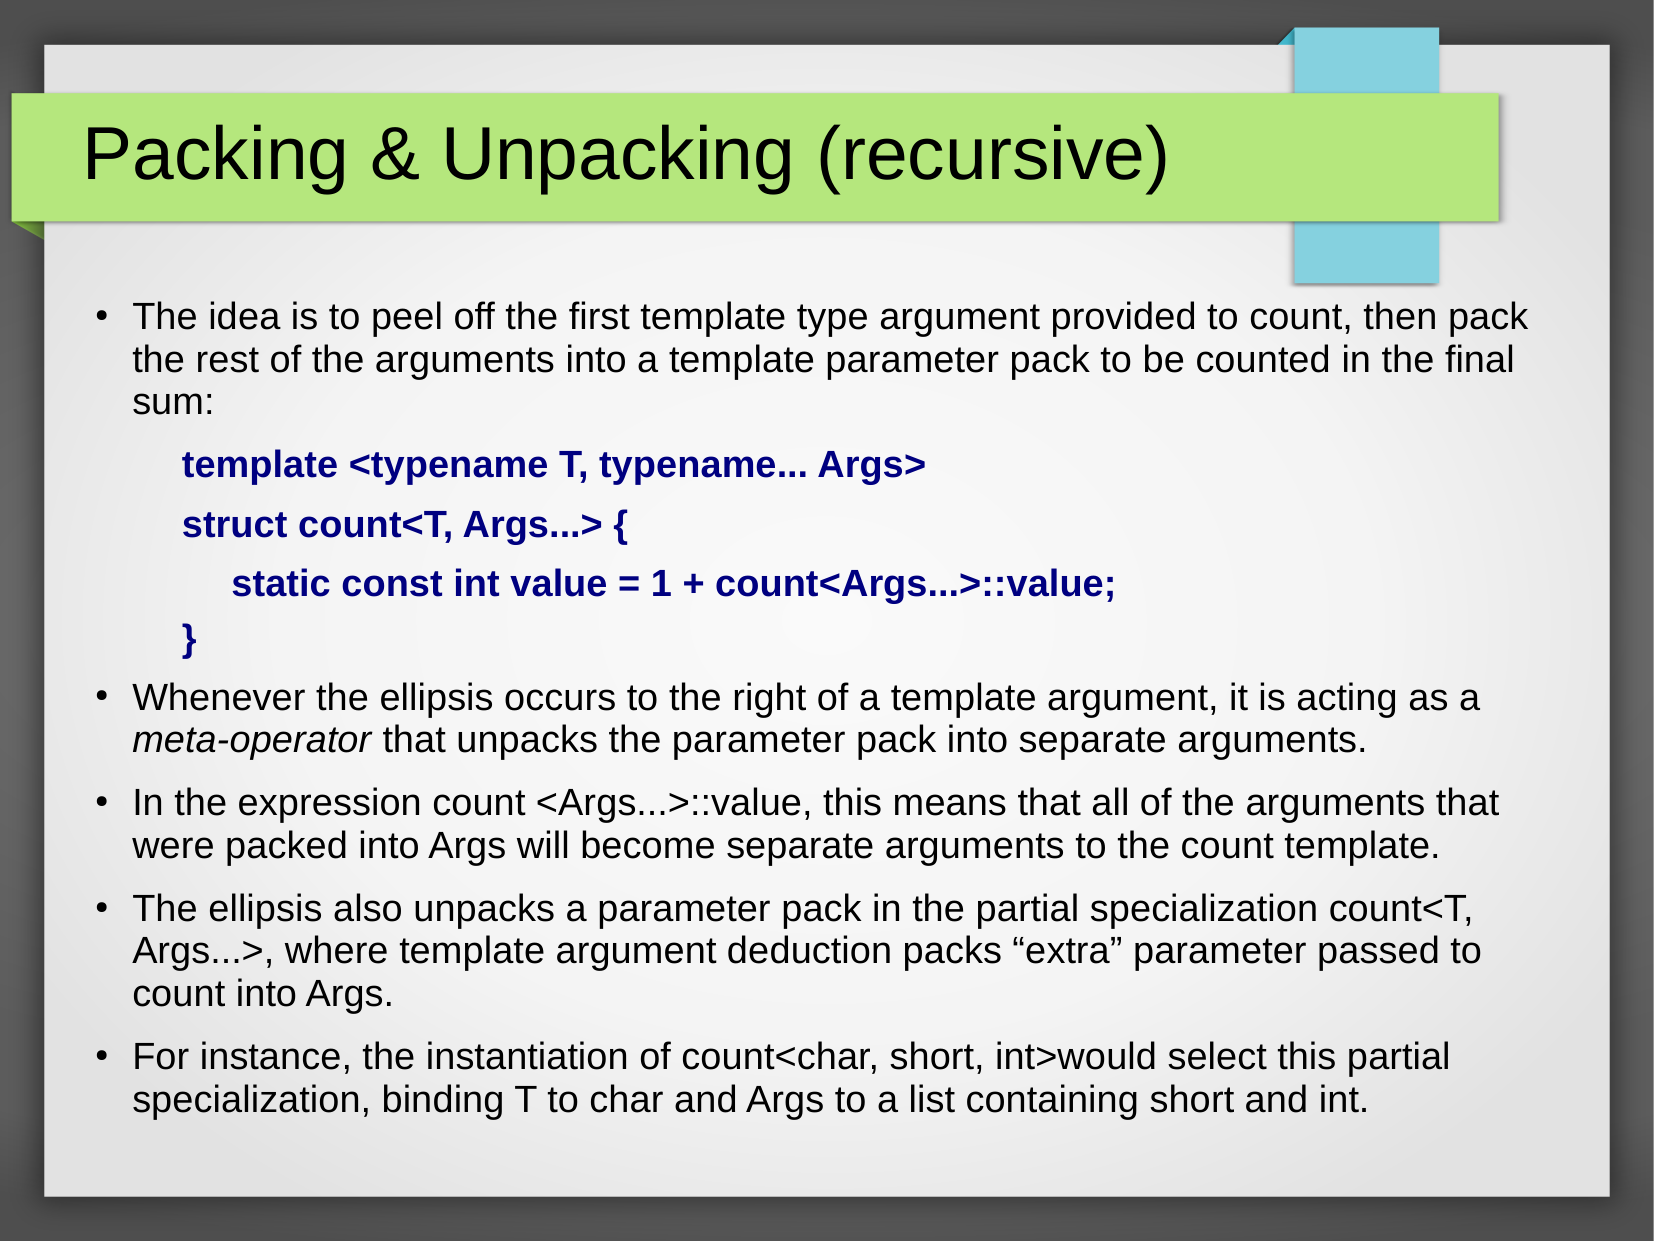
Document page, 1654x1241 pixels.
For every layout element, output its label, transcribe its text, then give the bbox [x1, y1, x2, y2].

list The idea is to peel off the first template type argument provided to count, then pack the rest of the arguments into a template parameter pack to be counted in the final sum: template <typename T, typename... Args> struct count<T, Args...> { static const int value = 1 + count<Args...>::value; } Whenever the ellipsis occurs to the right of a template argument, it is acting as a meta-operator that unpacks the parameter pack into separate arguments. In the expression count <Args...>::value, this means that all of the arguments that were packed into Args will become separate arguments to the count template. The ellipsis also unpacks a parameter pack in the partial specialization count<T, Args...>, where template argument deduction packs “extra” parameter passed to count into Args. For instance, the instantiation of count<char, short, int>would select this partial specialization, binding T to char and Args to a list containing short and int. [82, 295, 1571, 1130]
title Packing & Unpacking (recursive) [82, 94, 1264, 213]
picture [0, 0, 1654, 1241]
